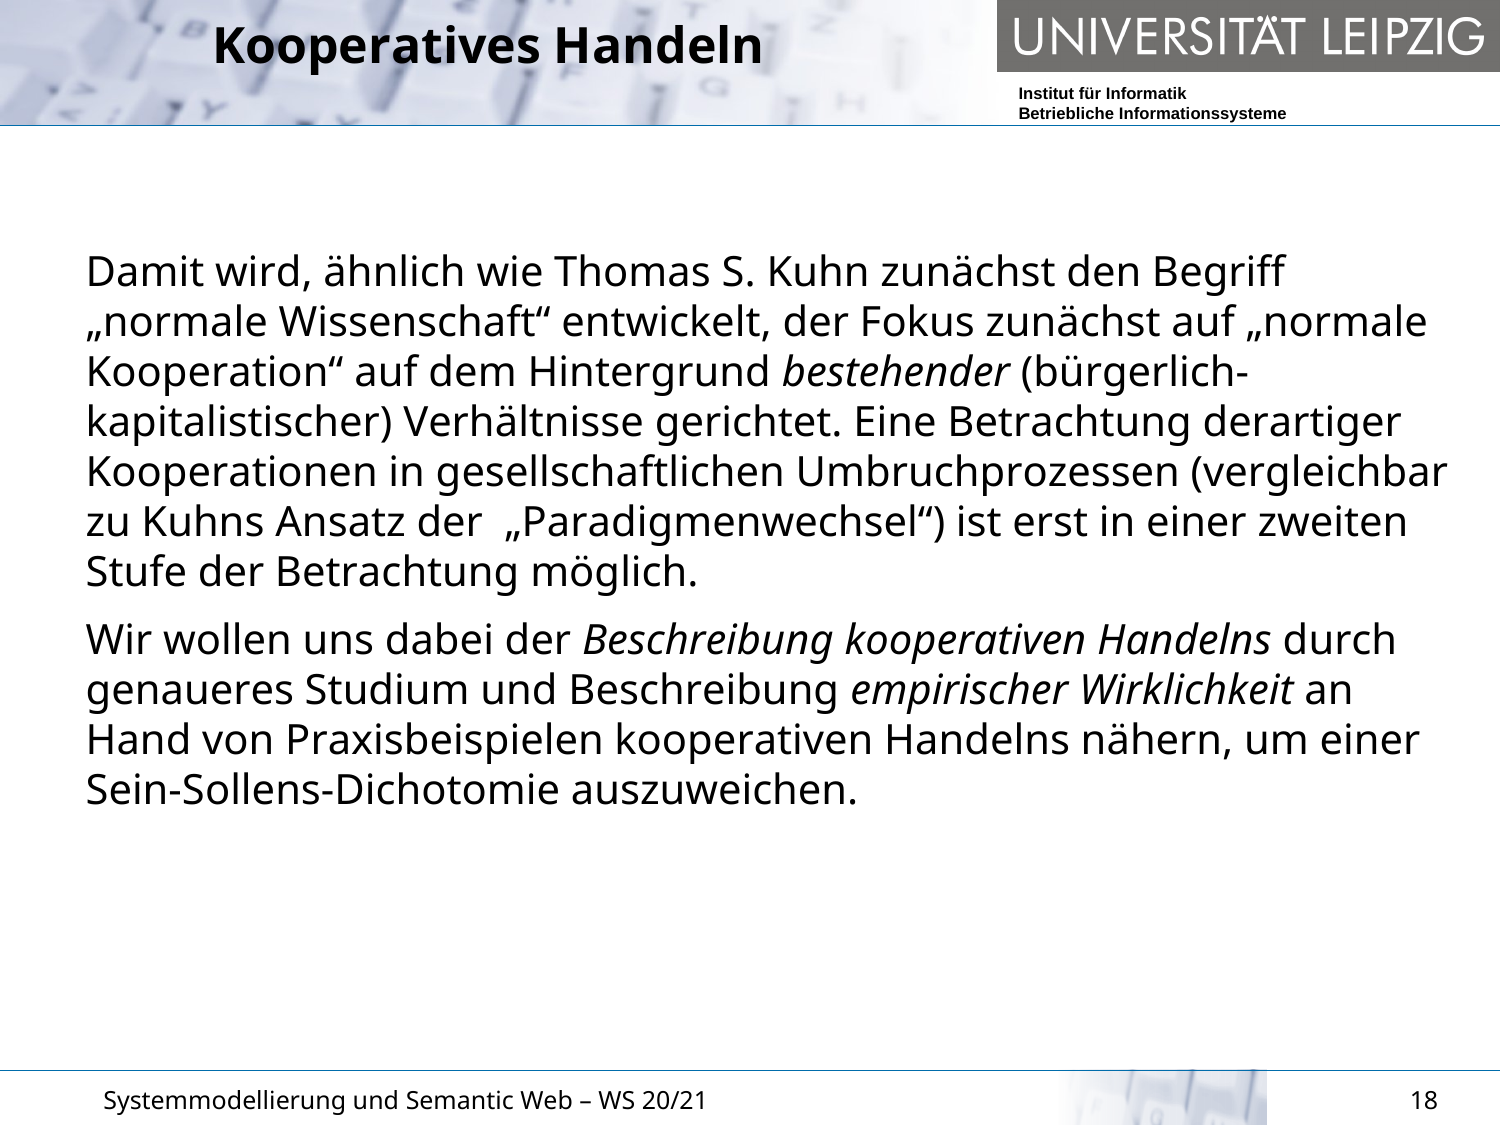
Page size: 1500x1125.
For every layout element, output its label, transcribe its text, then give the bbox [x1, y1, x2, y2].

text_box Damit wird, ähnlich wie Thomas S. Kuhn zunächst den Begriff „normale Wissenschaft“ entwickelt, der Fokus zunächst auf „normale Kooperation“ auf dem Hintergrund bestehender (bürgerlich-kapitalistischer) Verhältnisse gerichtet. Eine Betrachtung derartiger Kooperationen in gesellschaftlichen Umbruchprozessen (vergleichbar zu Kuhns Ansatz der „Paradigmenwechsel“) ist erst in einer zweiten Stufe der Betrachtung möglich. Wir wollen uns dabei der Beschreibung kooperativen Handelns durch genaueres Studium und Beschreibung empirischer Wirklichkeit an Hand von Praxisbeispielen kooperativen Handelns nähern, um einer Sein-Sollens-Dichotomie auszuweichen. [70, 141, 1465, 821]
picture [1057, 1071, 1267, 1125]
text_box Kooperatives Handeln [197, 5, 780, 81]
picture [0, 0, 1500, 125]
